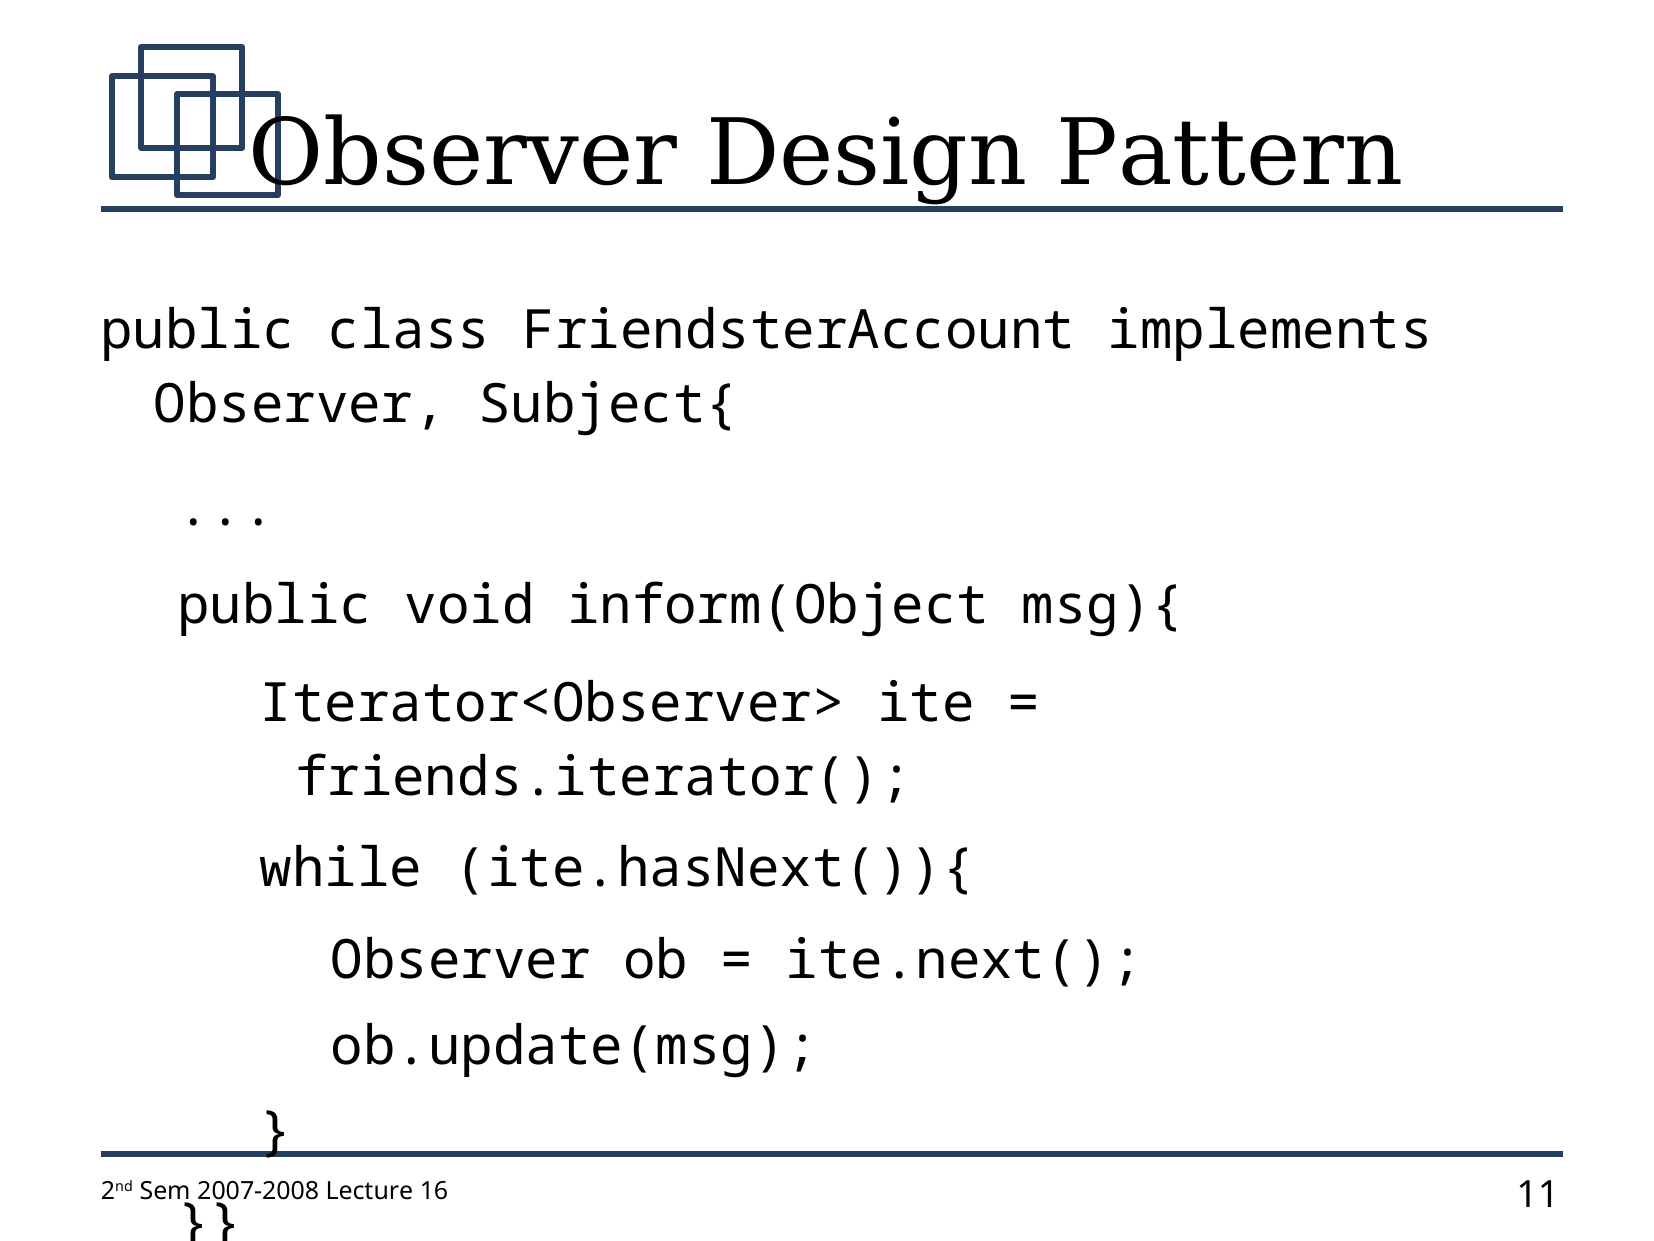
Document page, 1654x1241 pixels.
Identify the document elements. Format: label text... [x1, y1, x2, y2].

title Observer Design Pattern [82, 49, 1571, 257]
list public class FriendsterAccount implements Observer, Subject{ ... public void inform(Object msg){ Iterator<Observer> ite = friends.iterator(); while (ite.hasNext()){ Observer ob = ite.next(); ob.update(msg); } }} [82, 290, 1571, 1223]
